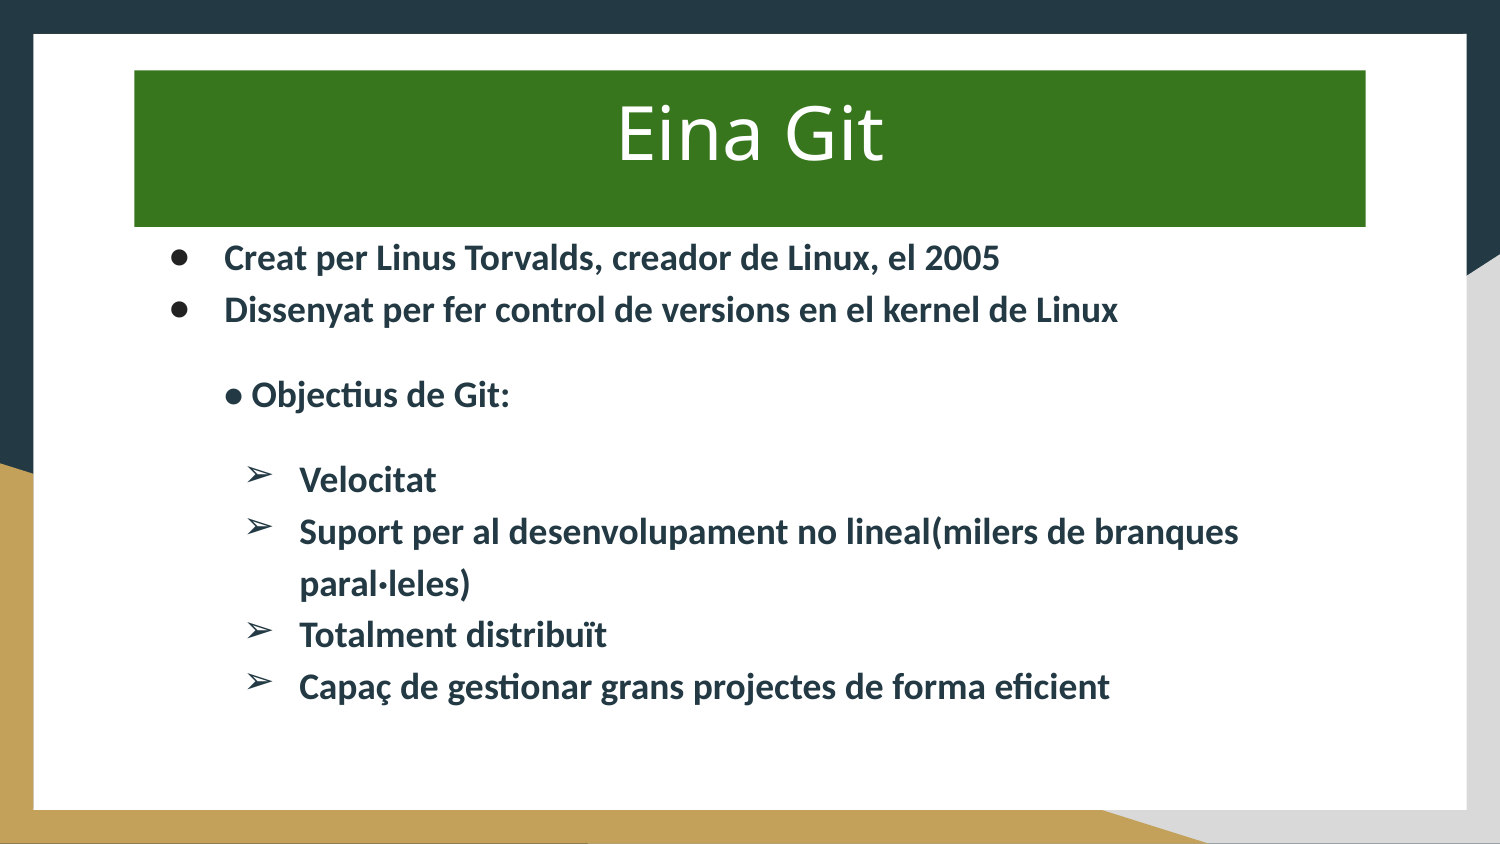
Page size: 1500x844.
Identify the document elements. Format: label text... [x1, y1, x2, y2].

title Eina Git [134, 70, 1366, 211]
list Creat per Linus Torvalds, creador de Linux, el 2005 Dissenyat per fer control de versions en el kernel de Linux • Objectius de Git: Velocitat Suport per al desenvolupament no lineal(milers de branques paral·leles) Totalment distribuït Capaç de gestionar grans projectes de forma eficient [134, 211, 1366, 765]
